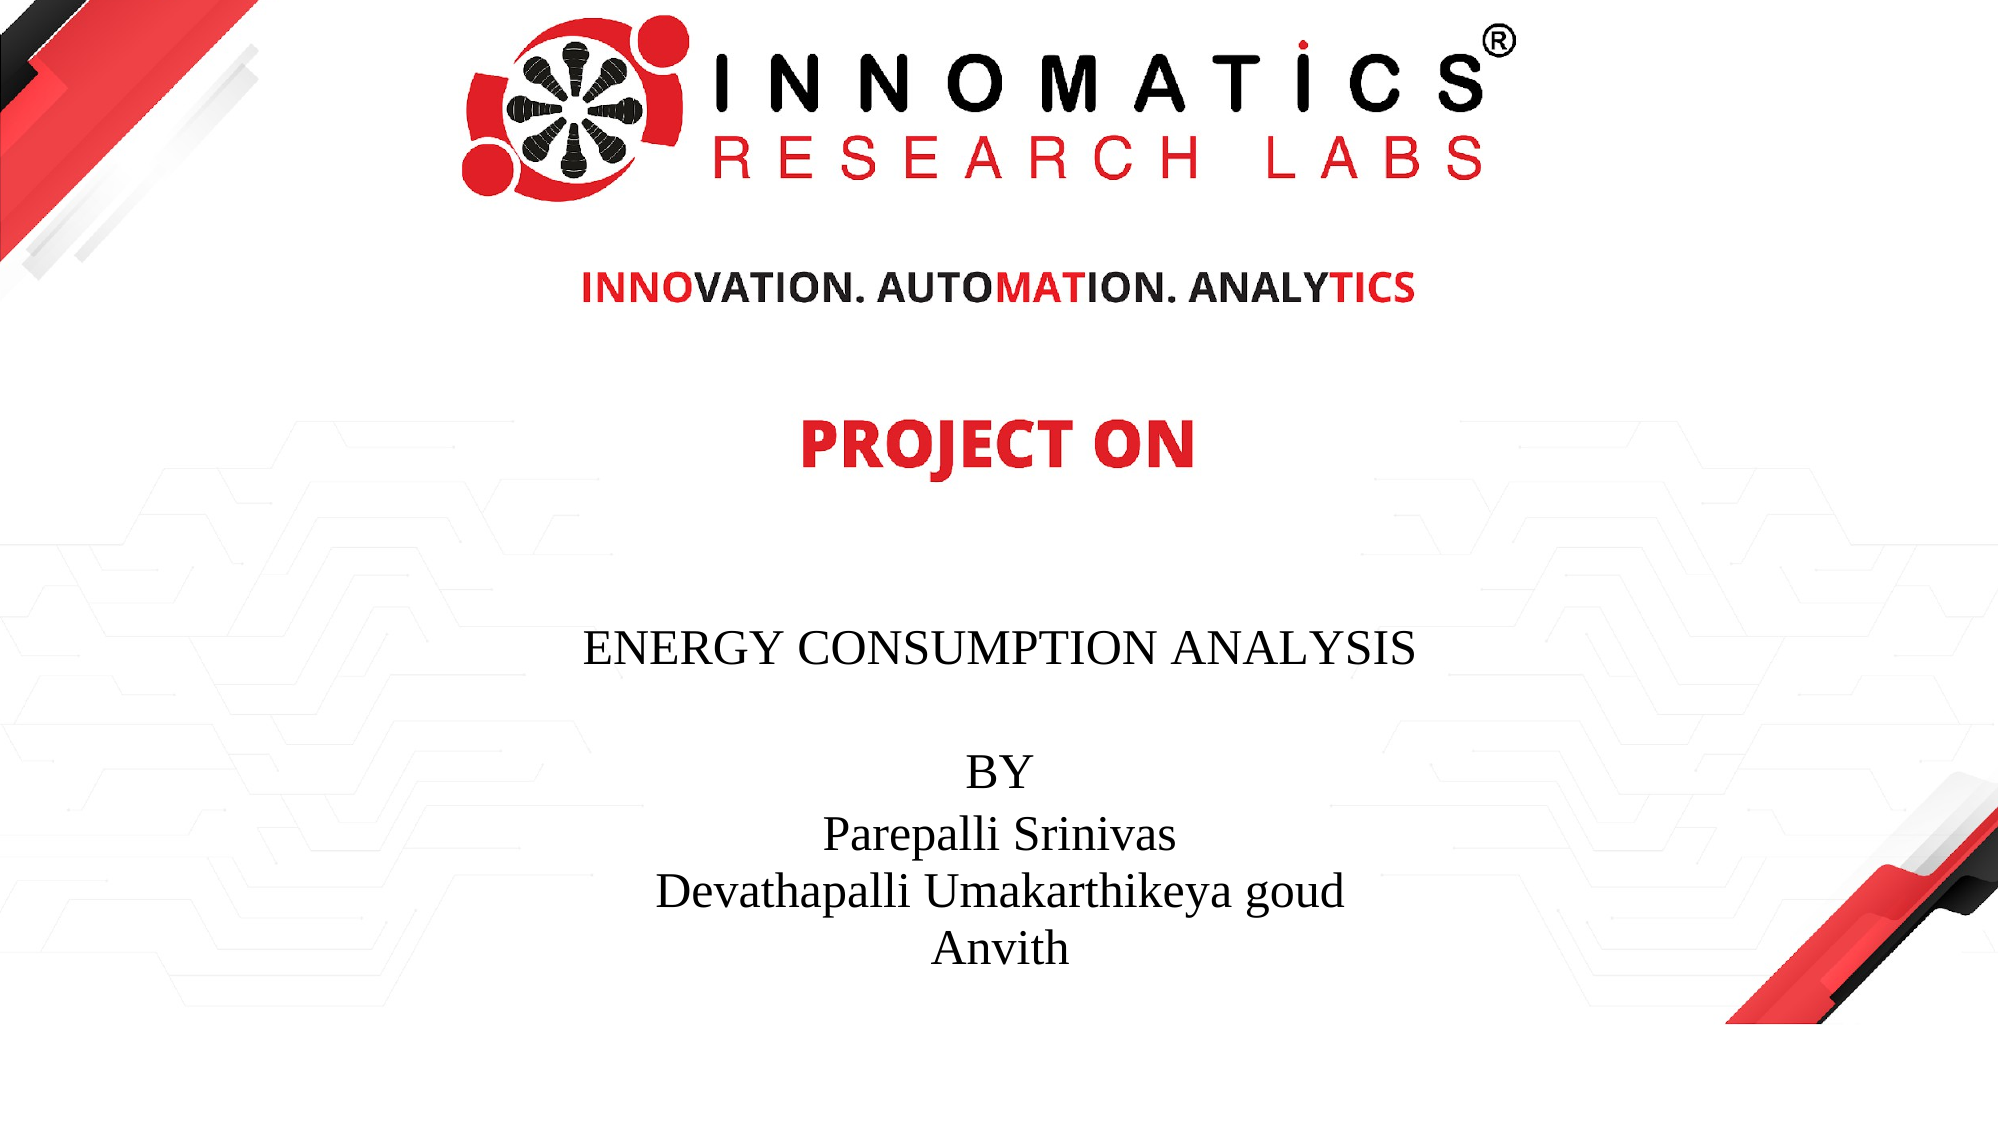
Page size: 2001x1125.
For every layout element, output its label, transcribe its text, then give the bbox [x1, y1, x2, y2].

text_box ENERGY CONSUMPTION ANALYSIS BY Parepalli Srinivas Devathapalli Umakarthikeya goud Anvith [427, 612, 1573, 979]
picture [0, 0, 1998, 1026]
